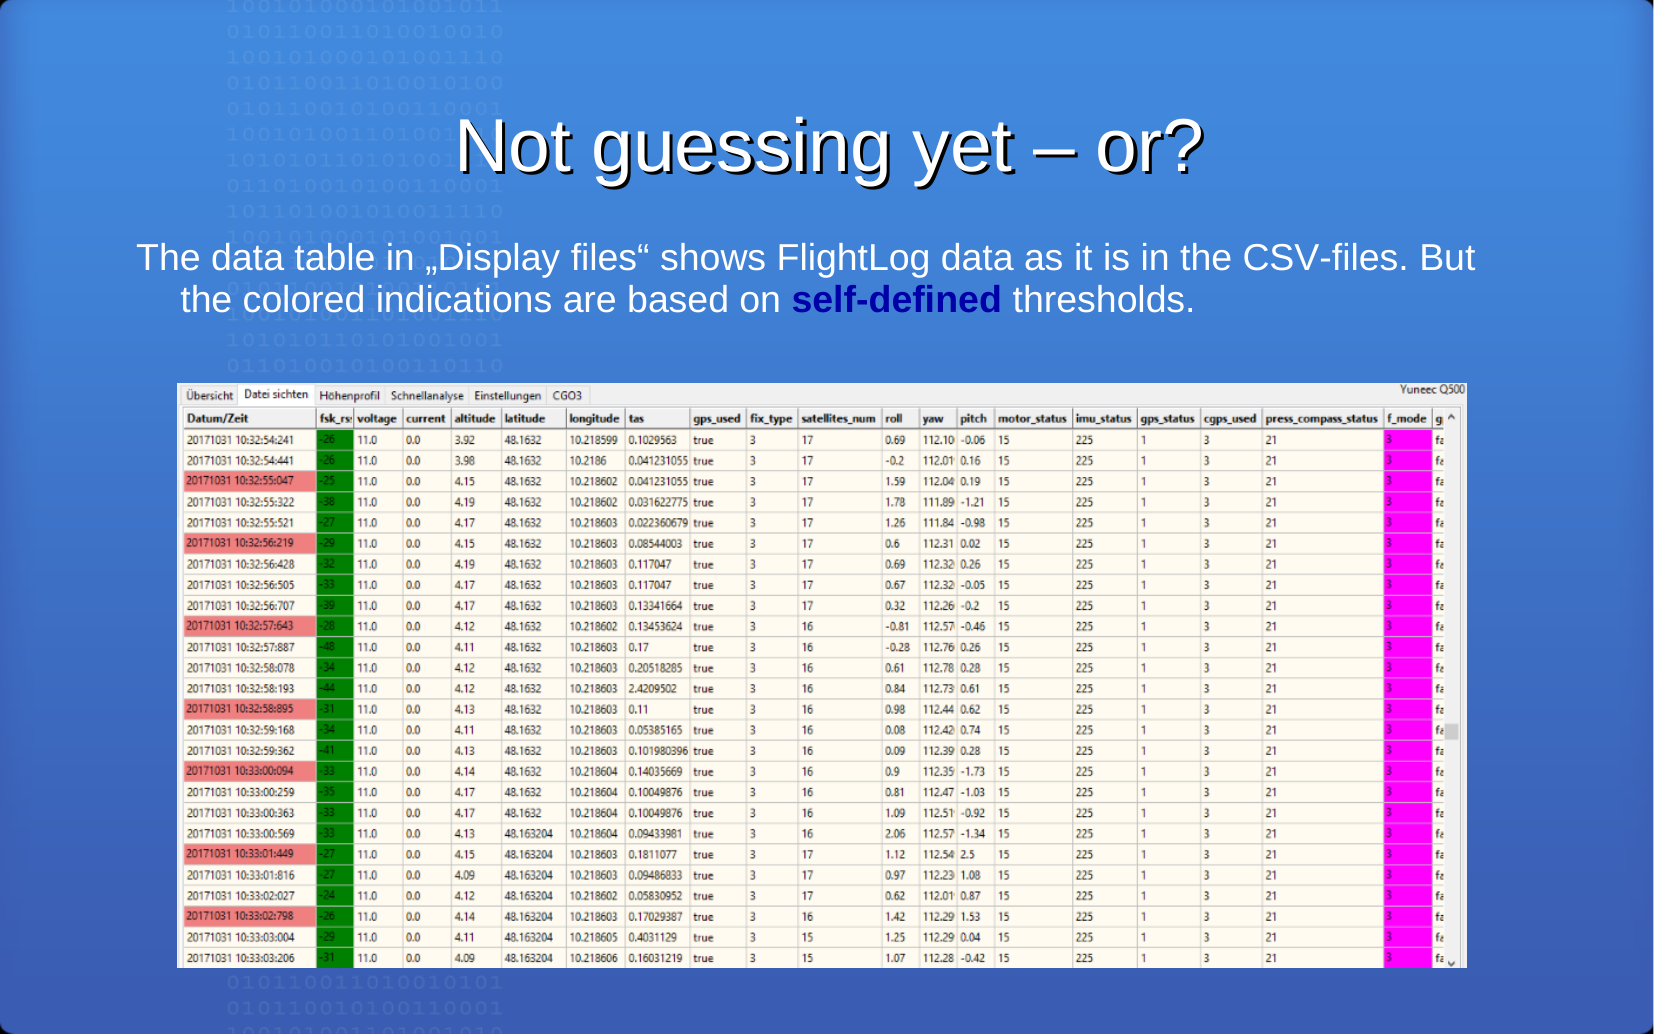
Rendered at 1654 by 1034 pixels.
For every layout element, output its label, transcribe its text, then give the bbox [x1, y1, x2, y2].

list The data table in „Display files“ shows FlightLog data as it is in the CSV-files. But the colored indications are based on self-defined thresholds. [121, 236, 1534, 975]
title Not guessing yet – or? [123, 59, 1536, 232]
picture [0, 0, 1654, 1034]
